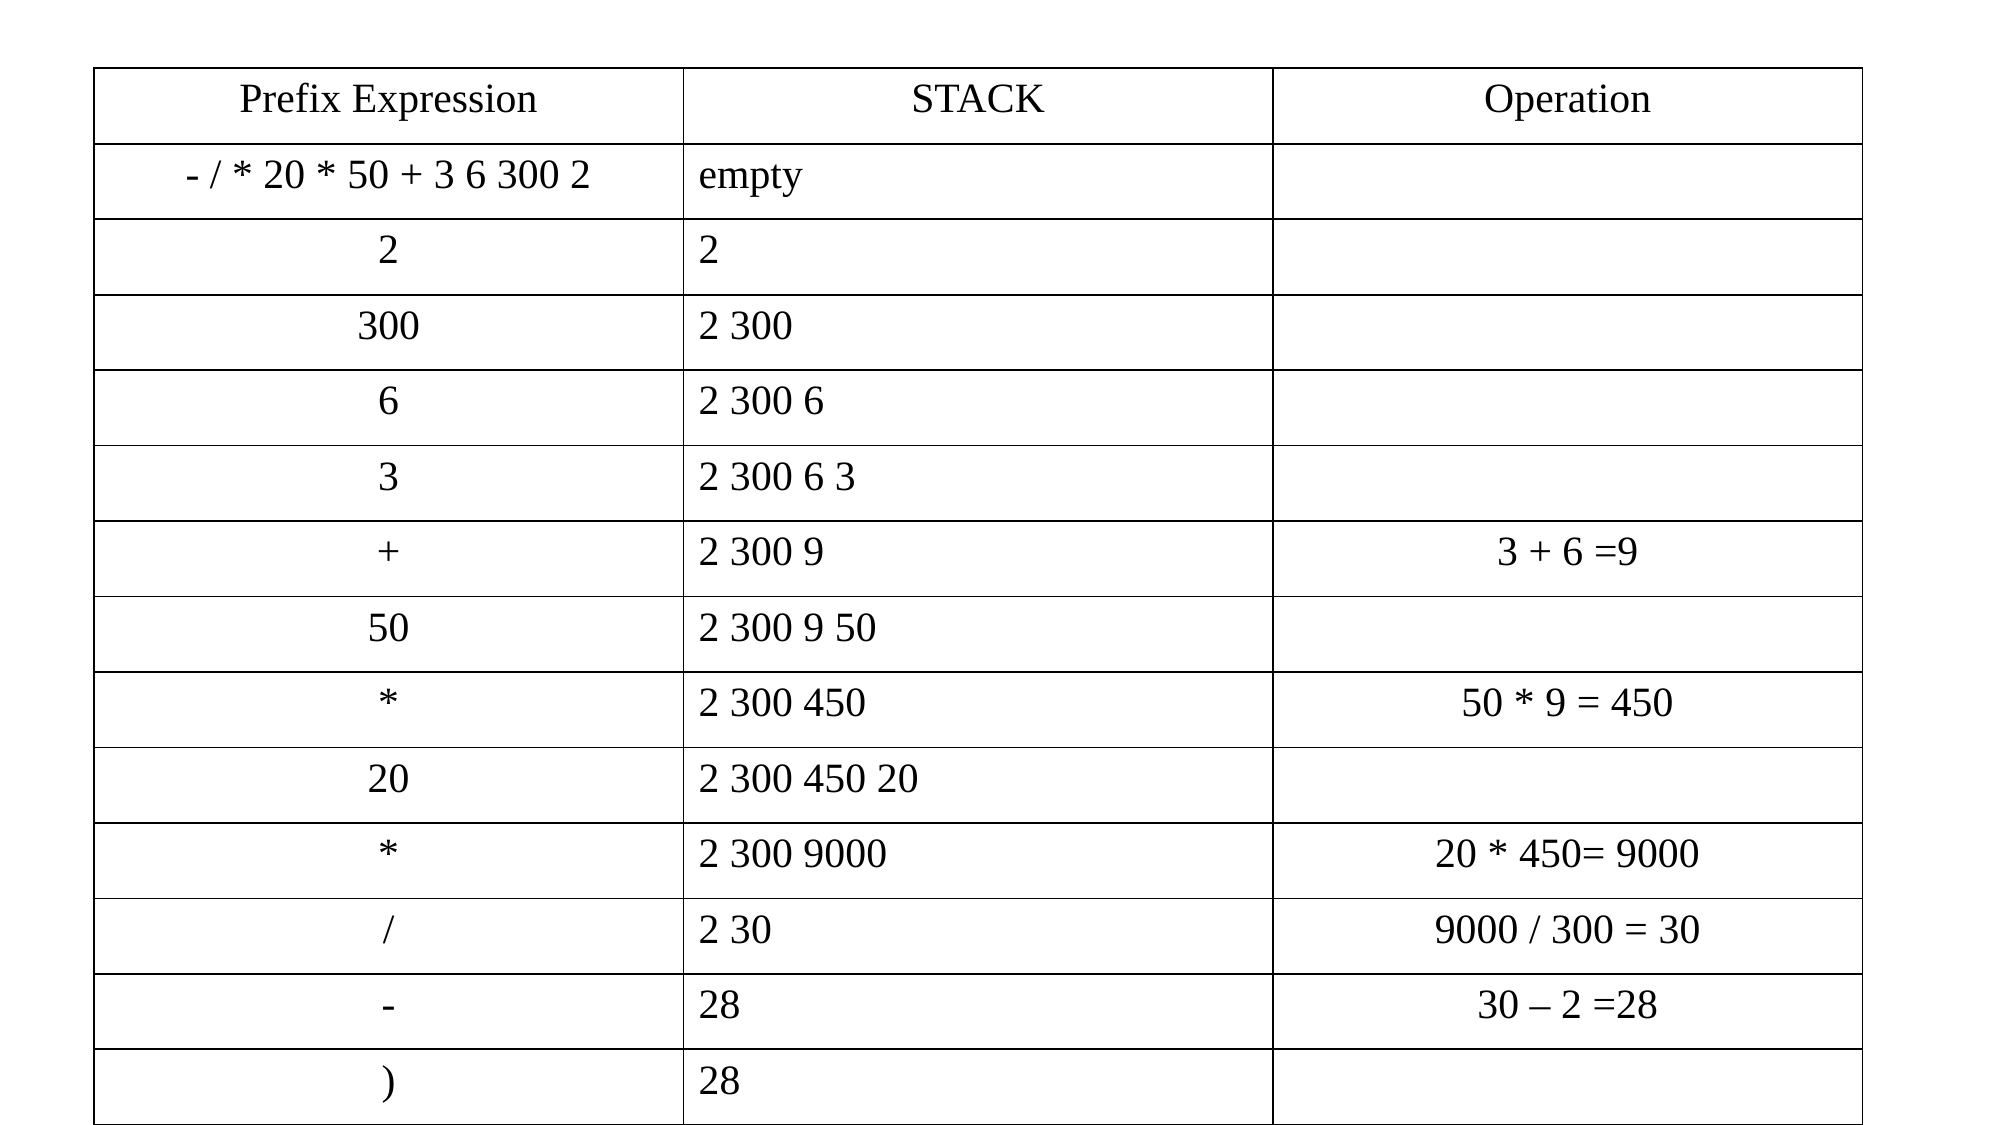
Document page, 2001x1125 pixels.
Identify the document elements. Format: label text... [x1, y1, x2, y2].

table_cell 2 300 9 [684, 522, 1272, 596]
table_cell 2 300 450 [684, 673, 1272, 747]
table_cell 28 [684, 1050, 1272, 1124]
table_cell 6 [95, 371, 683, 445]
table_cell [1274, 748, 1862, 822]
table_header Prefix Expression [95, 69, 683, 143]
table_cell 50 [95, 597, 683, 671]
table_cell / [95, 899, 683, 973]
table_cell 50 * 9 = 450 [1274, 673, 1862, 747]
table_cell 2 300 6 [684, 371, 1272, 445]
table_cell 20 * 450= 9000 [1274, 824, 1862, 898]
table_cell 2 300 9 50 [684, 597, 1272, 671]
table_cell 300 [95, 296, 683, 369]
table_cell [1274, 446, 1862, 520]
table_cell [1274, 220, 1862, 294]
table_cell ) [95, 1050, 683, 1124]
table_cell 2 300 450 20 [684, 748, 1272, 822]
table_header STACK [684, 69, 1272, 143]
table_cell 30 – 2 =28 [1274, 975, 1862, 1048]
table_cell 3 + 6 =9 [1274, 522, 1862, 596]
table_cell 3 [95, 446, 683, 520]
table_cell 2 300 9000 [684, 824, 1272, 898]
table_cell [1274, 1050, 1862, 1124]
table_cell 2 30 [684, 899, 1272, 973]
table_header Operation [1274, 69, 1862, 143]
table_cell empty [684, 145, 1272, 218]
table_cell * [95, 673, 683, 747]
table_cell 20 [95, 748, 683, 822]
table_cell 2 [95, 220, 683, 294]
table_cell [1274, 145, 1862, 218]
table_cell - [95, 975, 683, 1048]
table_cell * [95, 824, 683, 898]
table_cell 2 300 [684, 296, 1272, 369]
table_cell [1274, 371, 1862, 445]
table_cell [1274, 296, 1862, 369]
table_cell 9000 / 300 = 30 [1274, 899, 1862, 973]
table_cell 28 [684, 975, 1272, 1048]
table_cell + [95, 522, 683, 596]
table_cell [1274, 597, 1862, 671]
table_cell 2 300 6 3 [684, 446, 1272, 520]
table_cell - / * 20 * 50 + 3 6 300 2 [95, 145, 683, 218]
table_cell 2 [684, 220, 1272, 294]
